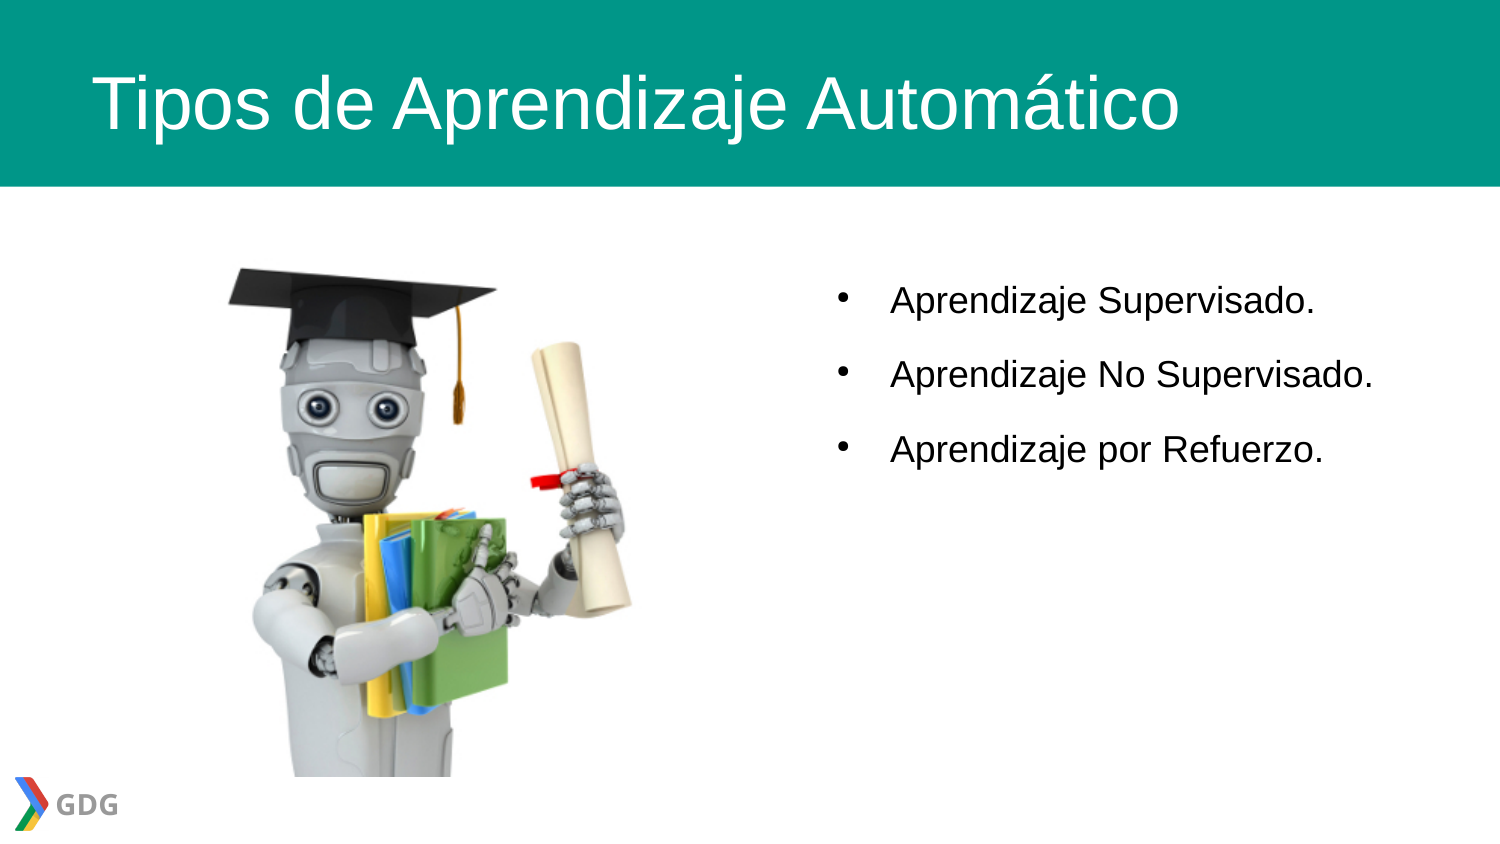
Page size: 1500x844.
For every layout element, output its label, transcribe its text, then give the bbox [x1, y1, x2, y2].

title Tipos de Aprendizaje Automático [76, 17, 1404, 160]
picture [195, 224, 661, 777]
picture [15, 777, 49, 831]
list Aprendizaje Supervisado. Aprendizaje No Supervisado. Aprendizaje por Refuerzo. [804, 260, 1471, 844]
